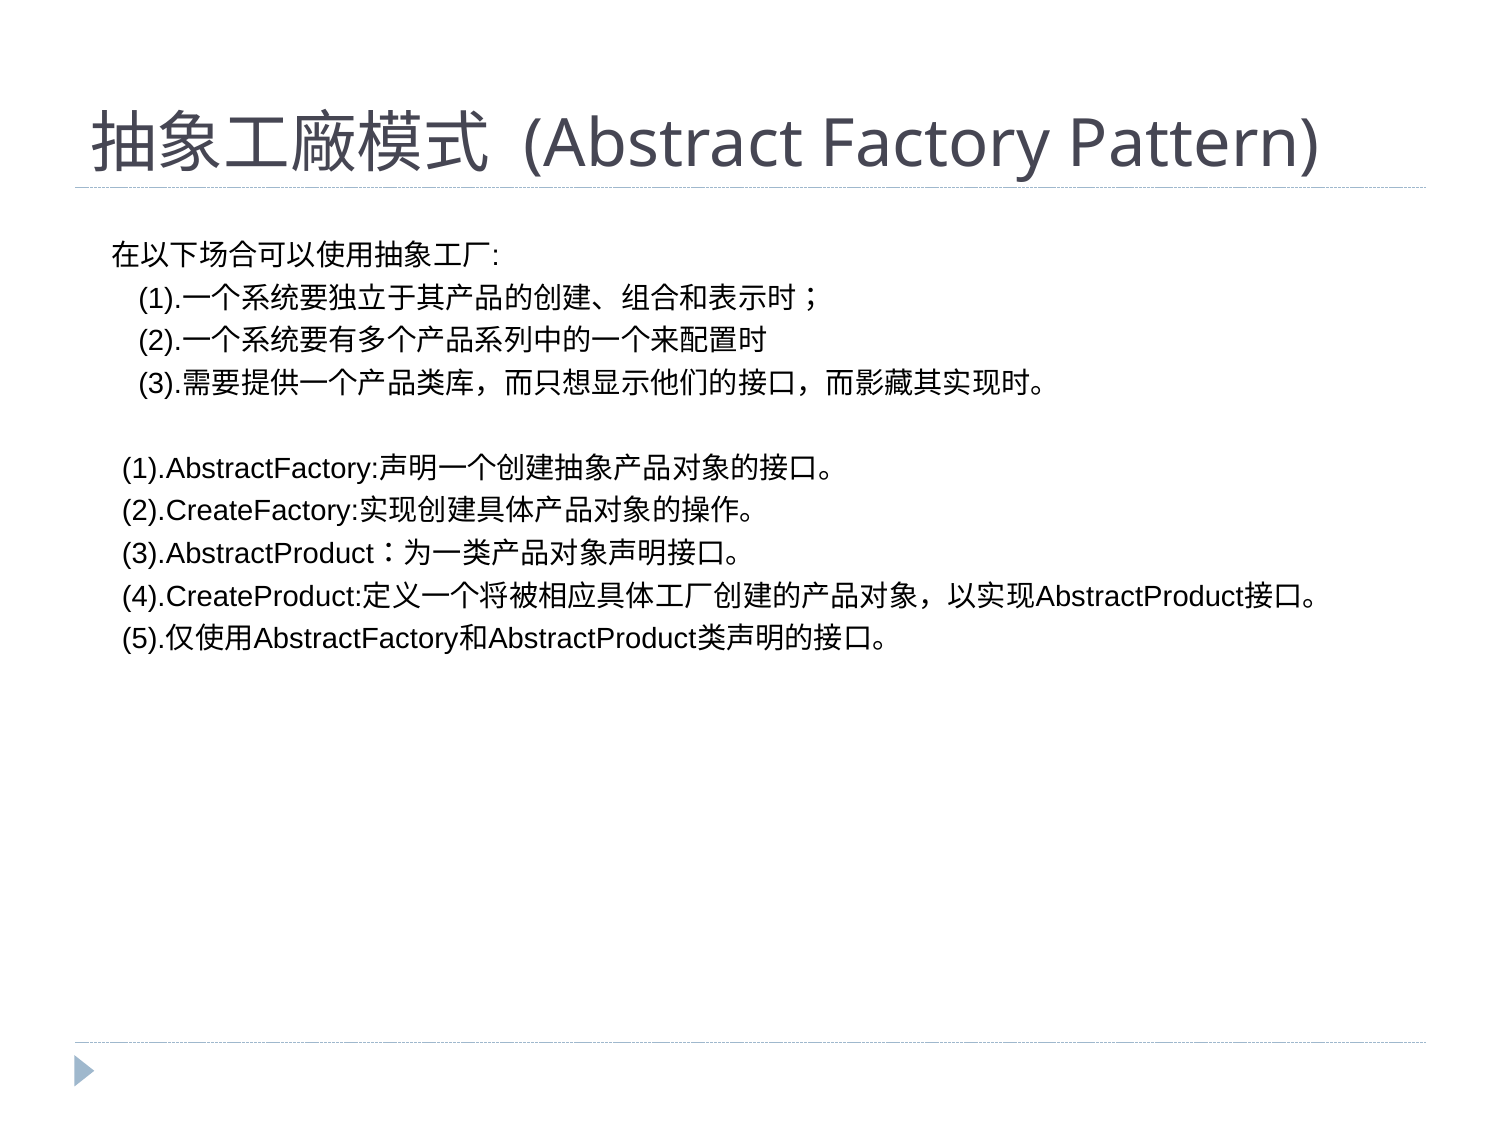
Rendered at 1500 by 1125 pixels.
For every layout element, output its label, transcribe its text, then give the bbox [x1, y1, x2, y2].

title 抽象工廠模式 (Abstract Factory Pattern) [75, 25, 1426, 188]
text_box 在以下场合可以使用抽象工厂: (1).一个系统要独立于其产品的创建、组合和表示时； (2).一个系统要有多个产品系列中的一个来配置时 (3).需要提供一个产品类库，而只想显示他们的接口，而影藏其实现时。 [57, 224, 1465, 390]
text_box (1).AbstractFactory:声明一个创建抽象产品对象的接口。 (2).CreateFactory:实现创建具体产品对象的操作。 (3).AbstractProduct：为一类产品对象声明接口。 (4).CreateProduct:定义一个将被相应具体工厂创建的产品对象，以实现AbstractProduct接口。 (5).仅使用AbstractFactory和AbstractProduct类声明的接口。 [57, 437, 1465, 615]
